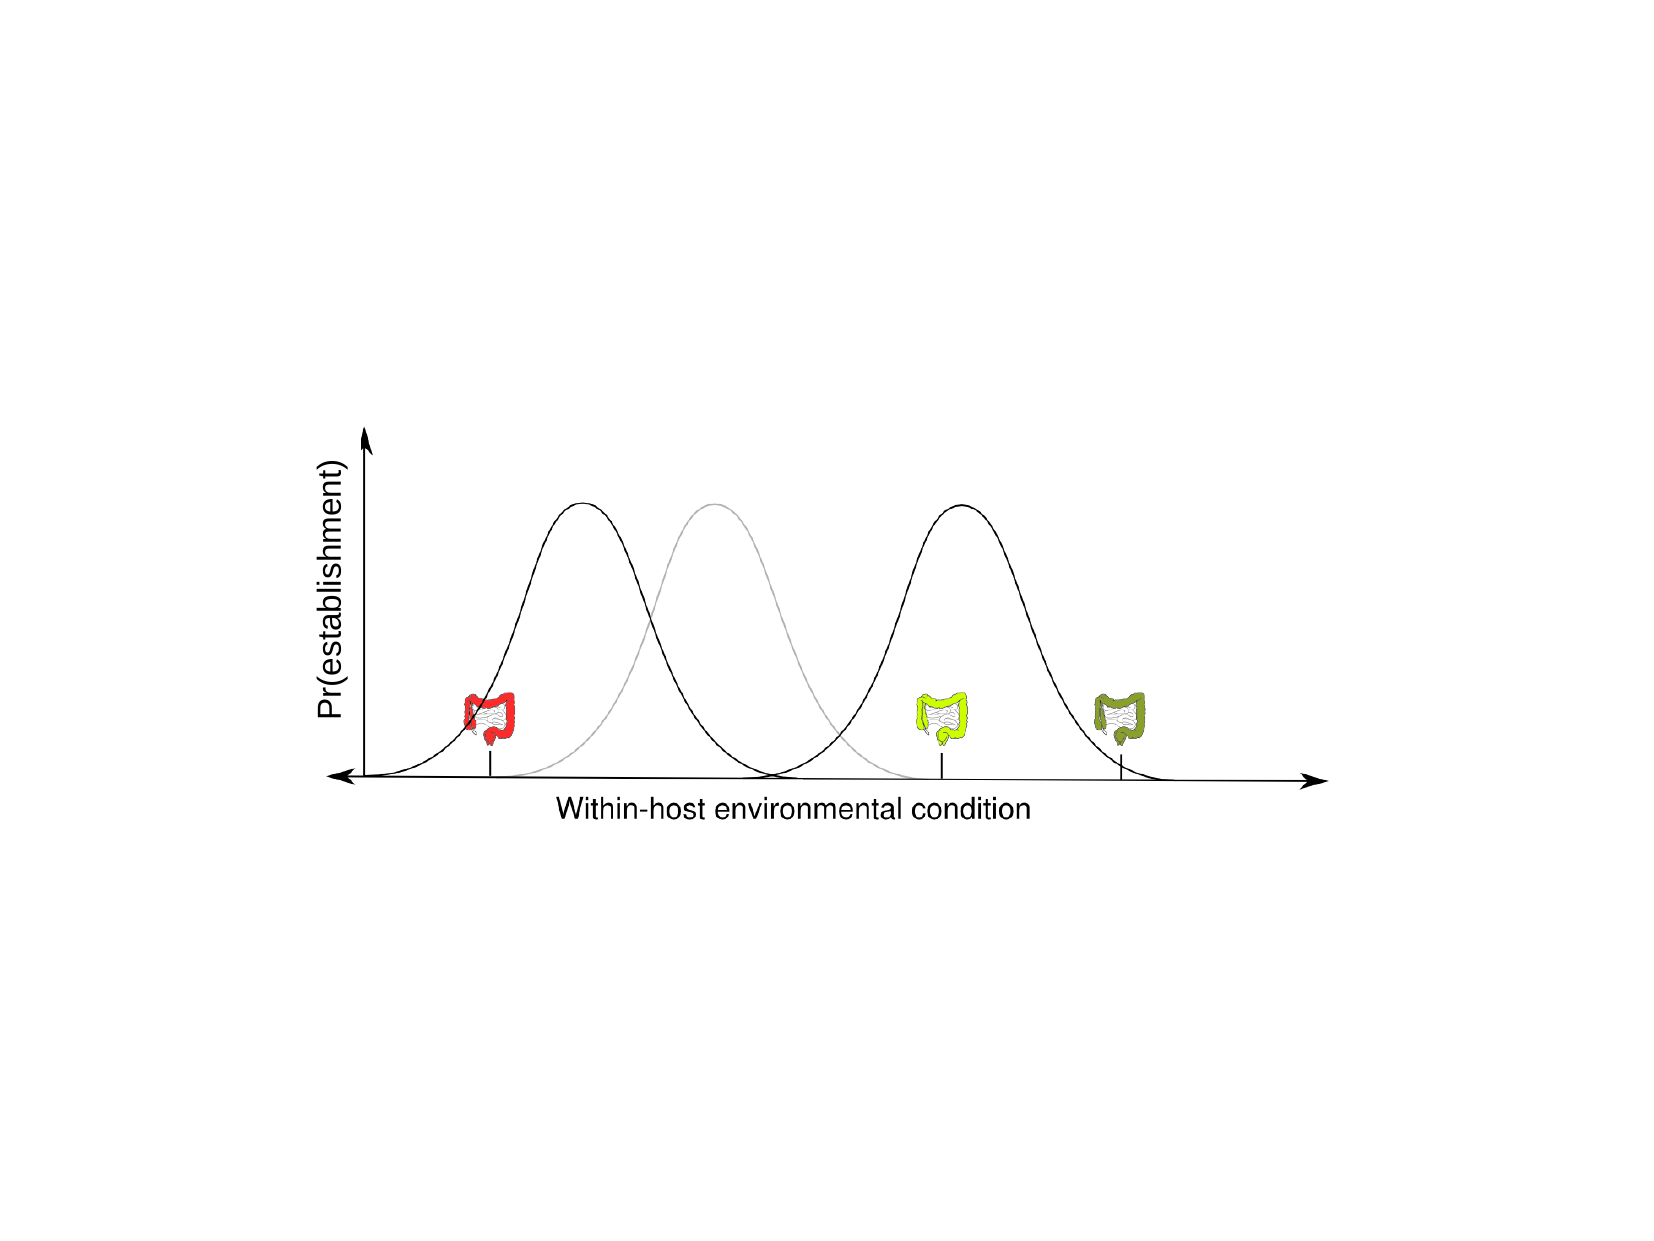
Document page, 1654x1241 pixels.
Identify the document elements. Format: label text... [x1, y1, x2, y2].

text_box [356, 405, 361, 736]
text_box Pr(establishment) [303, 135, 356, 736]
picture [303, 396, 1351, 845]
